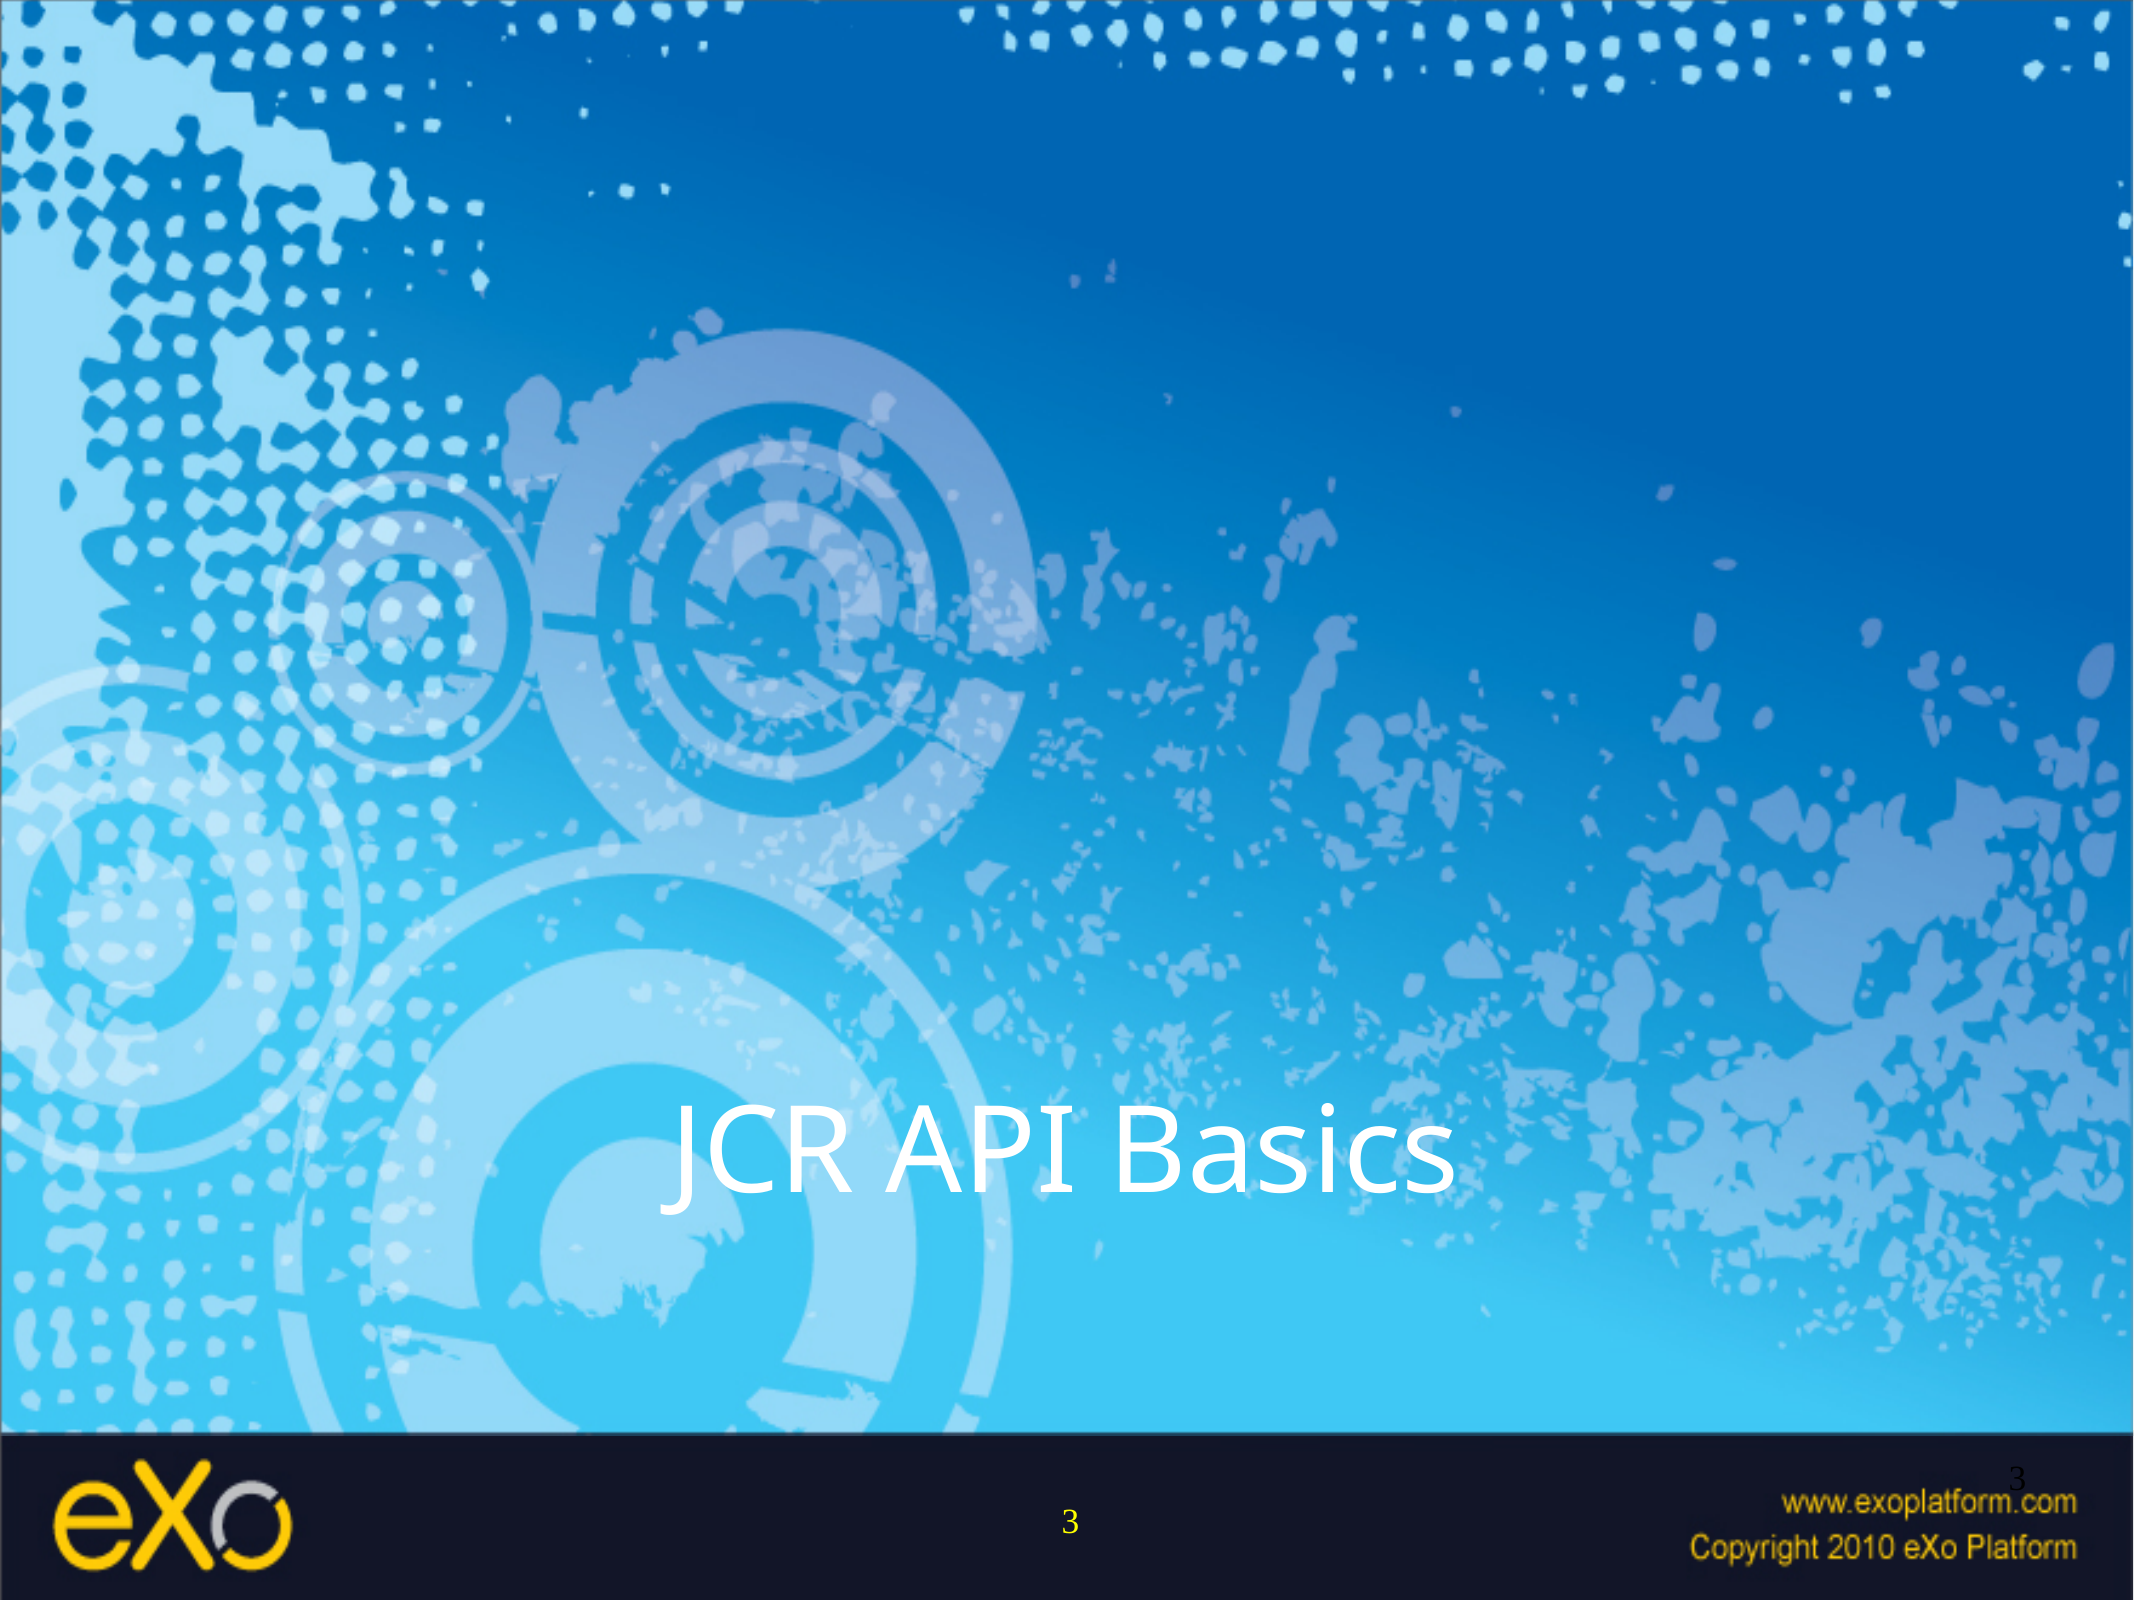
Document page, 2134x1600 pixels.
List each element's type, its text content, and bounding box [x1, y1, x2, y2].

picture [0, 0, 2134, 1600]
text_box <número> [1529, 1457, 2027, 1568]
text_box JCR API Basics [105, 993, 2026, 1310]
